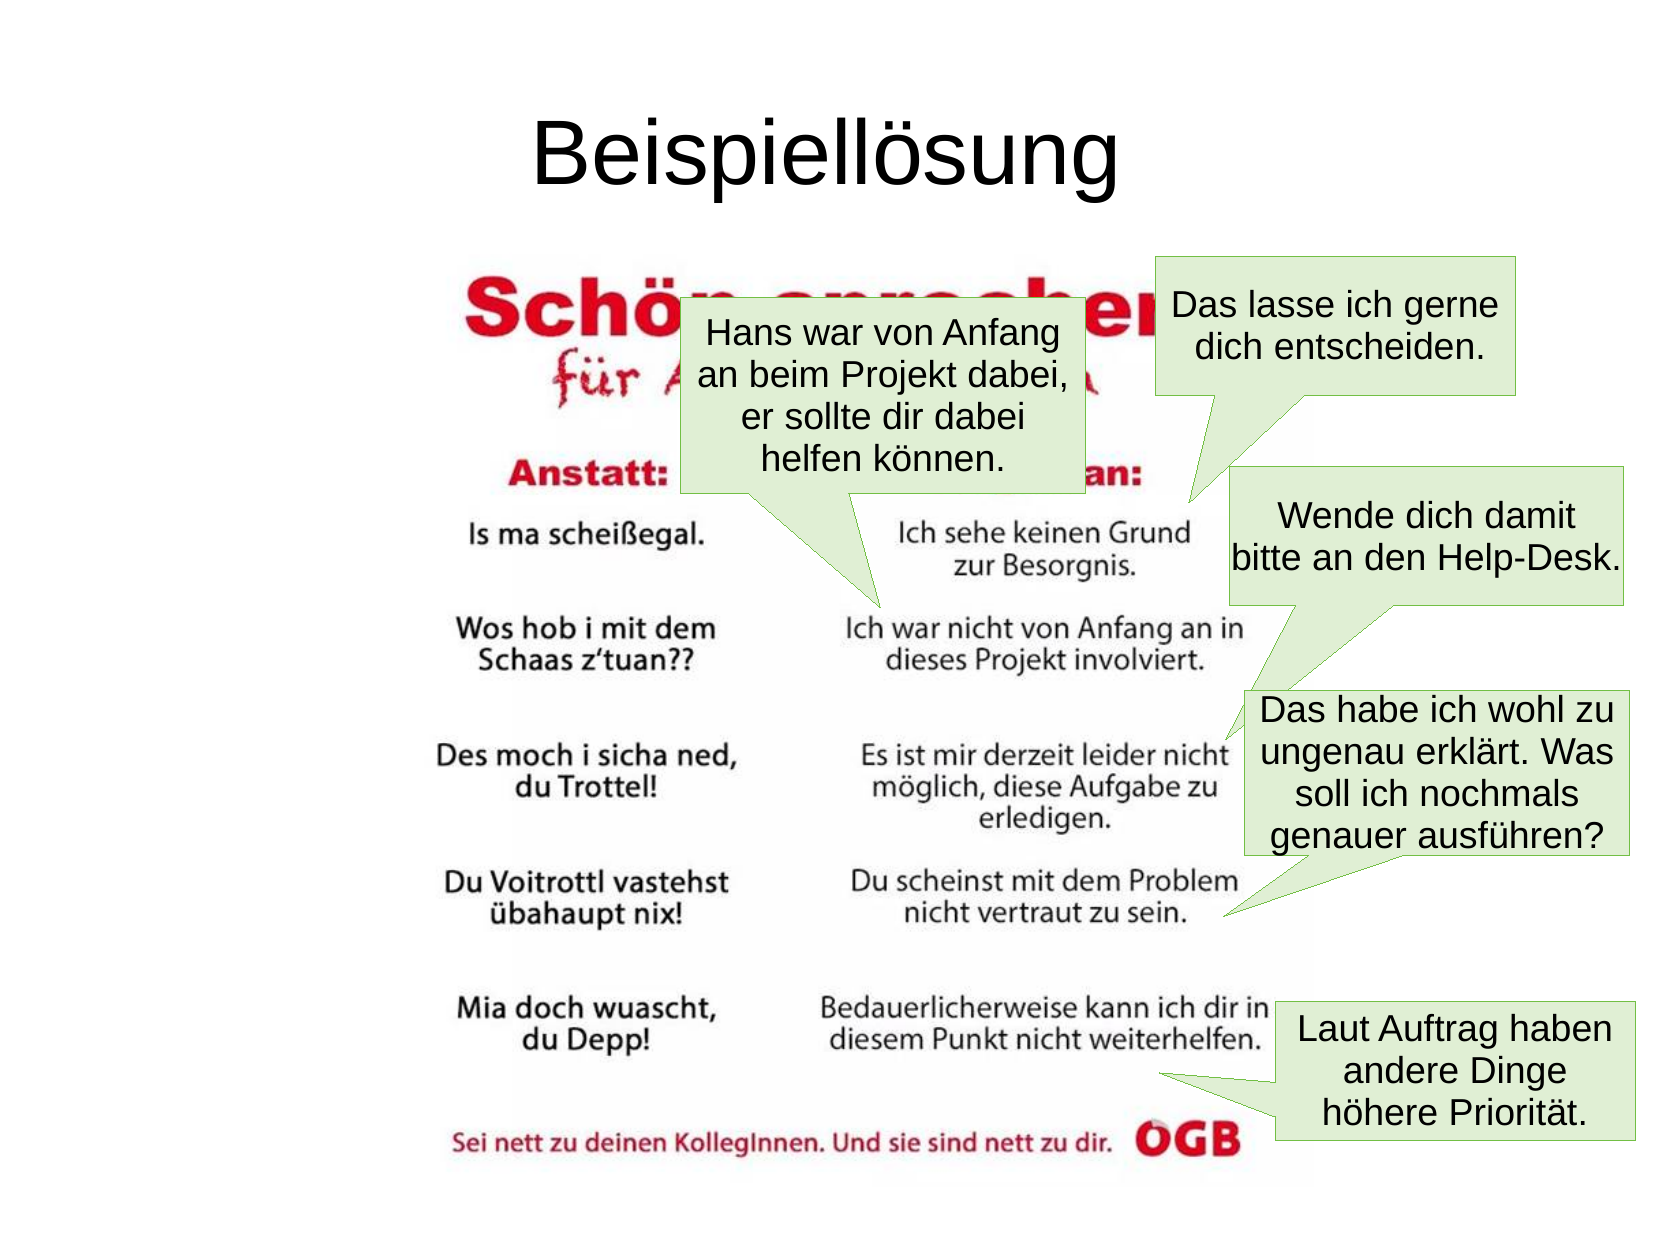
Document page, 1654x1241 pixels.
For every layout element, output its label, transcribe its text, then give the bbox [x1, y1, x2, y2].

text_box Hans war von Anfang an beim Projekt dabei, er sollte dir dabei helfen können. [680, 297, 1086, 608]
picture [1289, 670, 1314, 690]
picture [338, 211, 1314, 1187]
text_box Laut Auftrag haben andere Dinge höhere Priorität. [1159, 1001, 1636, 1141]
picture [1230, 396, 1314, 466]
text_box Das lasse ich gerne dich entscheiden. [1155, 256, 1516, 503]
title Beispiellösung [82, 49, 1571, 257]
text_box Das habe ich wohl zu ungenau erklärt. Was soll ich nochmals genauer ausführen? [1223, 690, 1630, 917]
text_box Wende dich damit bitte an den Help-Desk. [1229, 466, 1624, 690]
